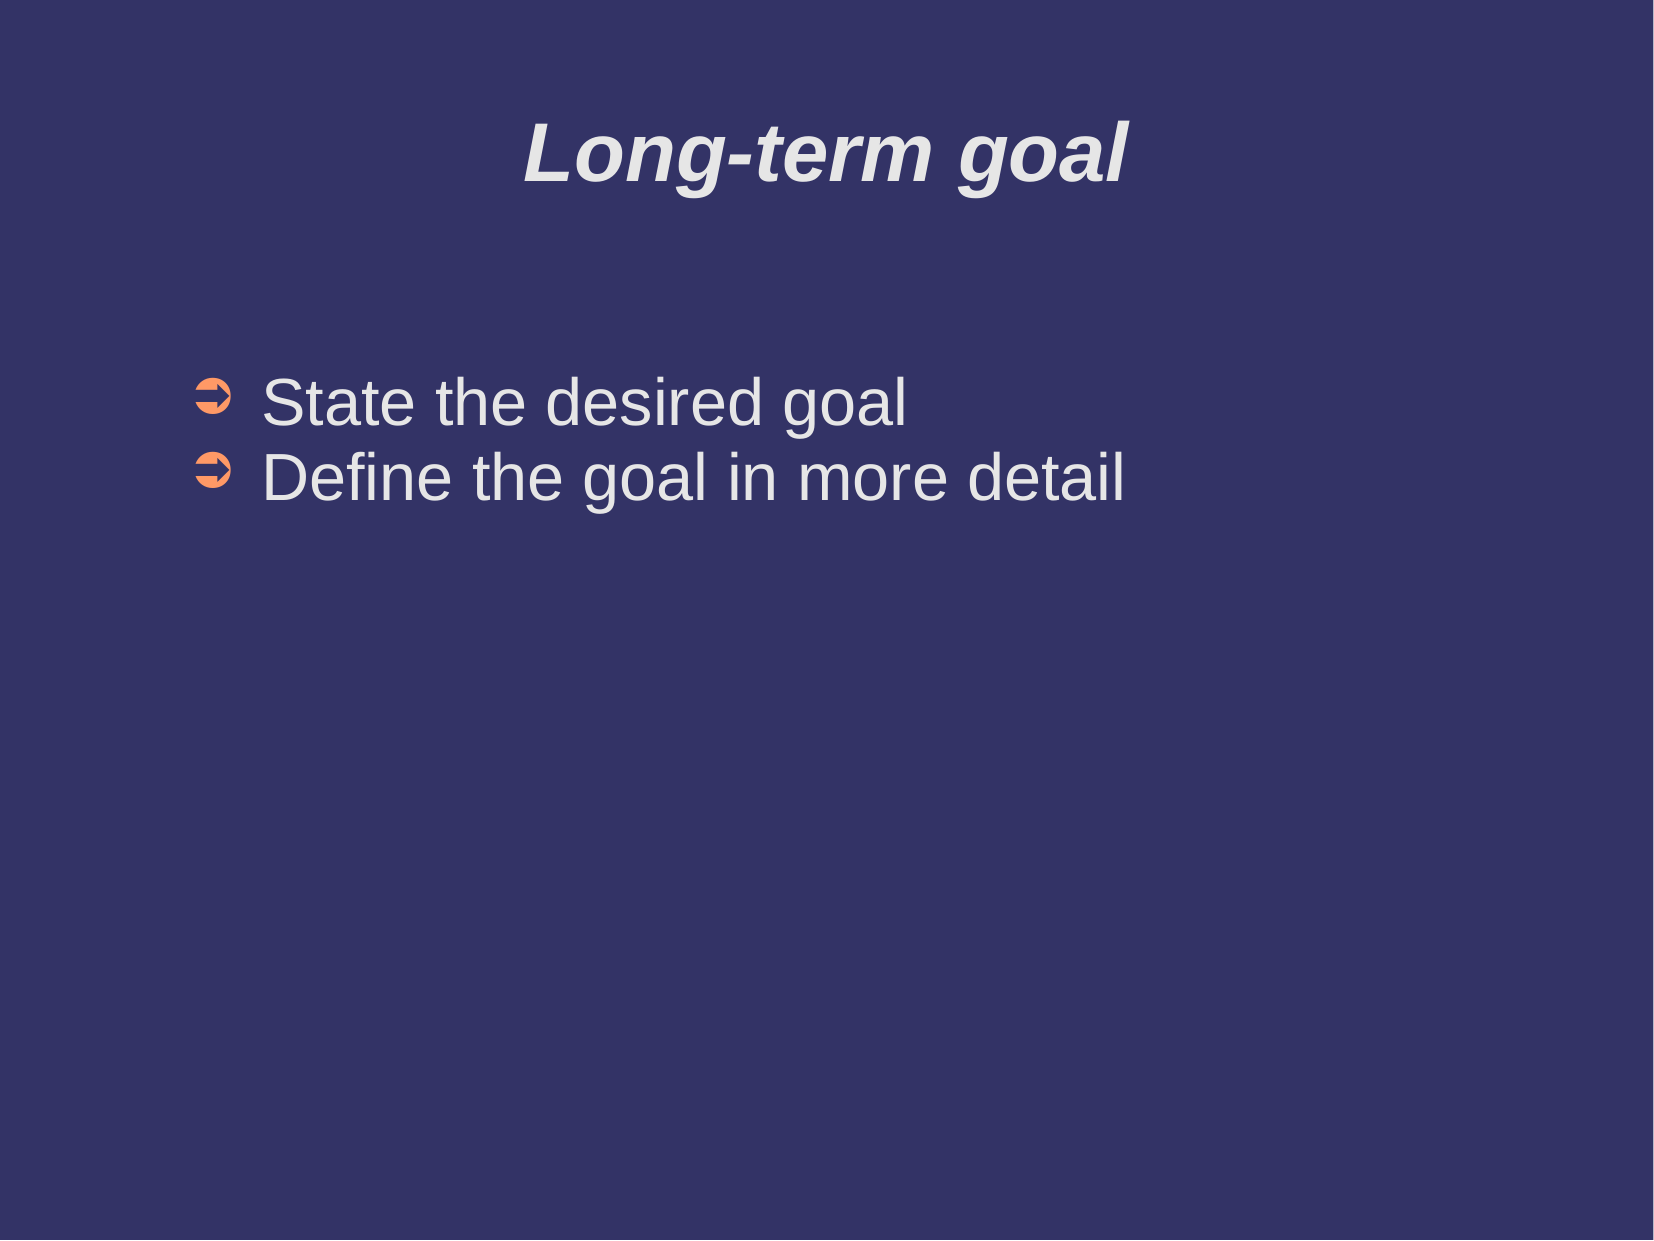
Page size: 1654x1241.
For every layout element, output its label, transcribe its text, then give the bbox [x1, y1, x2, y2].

title Long-term goal [82, 49, 1571, 257]
list State the desired goal Define the goal in more detail [178, 364, 1570, 1147]
